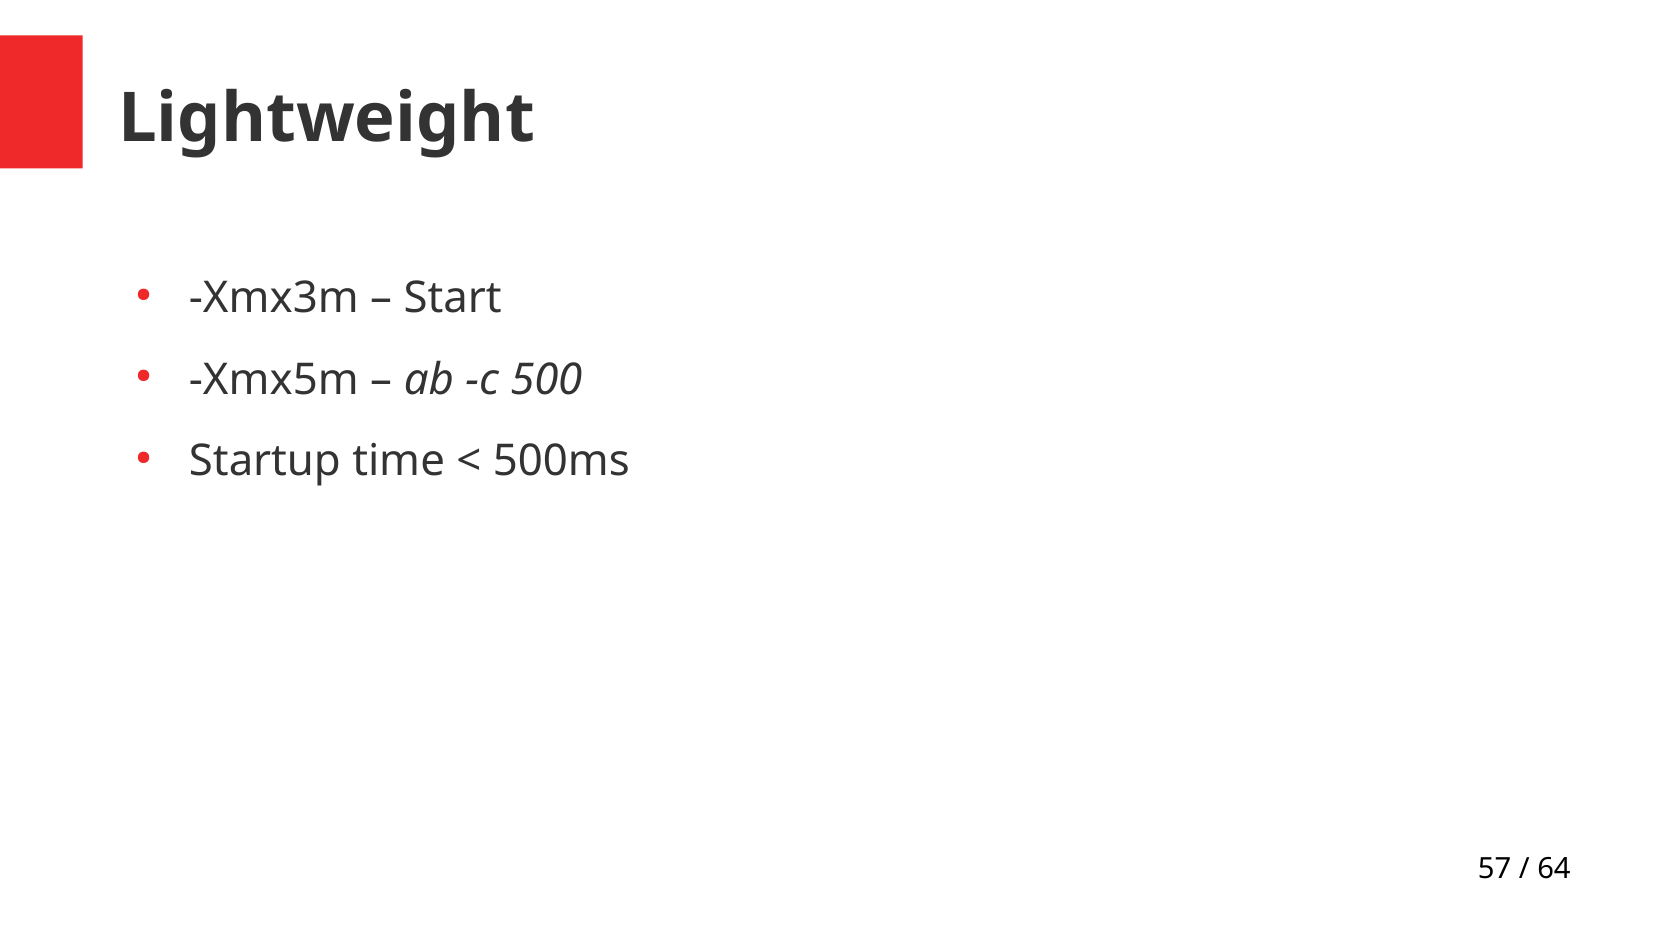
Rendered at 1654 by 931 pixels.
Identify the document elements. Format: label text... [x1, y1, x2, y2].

title Lightweight [118, 37, 1571, 193]
list -Xmx3m – Start -Xmx5m – ab -c 500 Startup time < 500ms [118, 265, 1536, 806]
